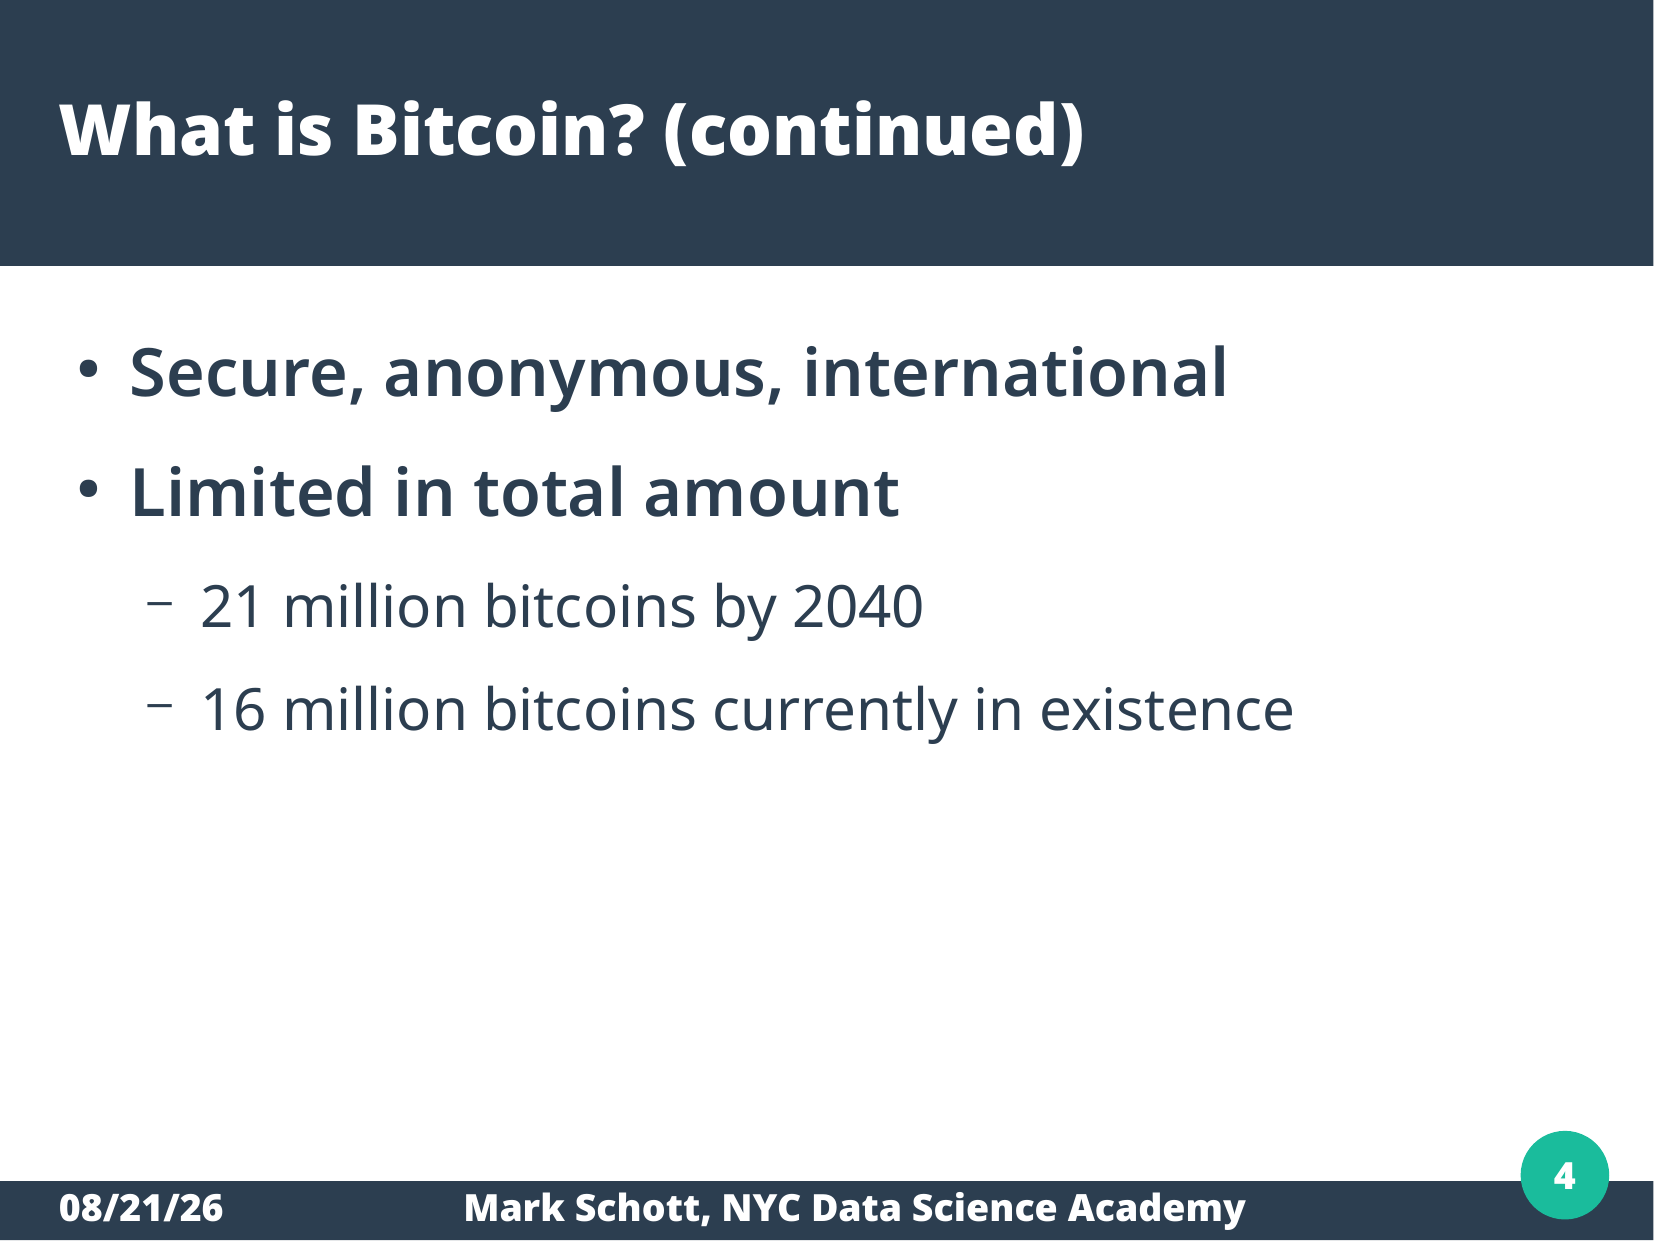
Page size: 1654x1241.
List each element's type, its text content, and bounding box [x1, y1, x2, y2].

title What is Bitcoin? (continued) [58, 49, 1595, 207]
list Secure, anonymous, international Limited in total amount 21 million bitcoins by 2040 16 million bitcoins currently in existence [58, 324, 1595, 1152]
